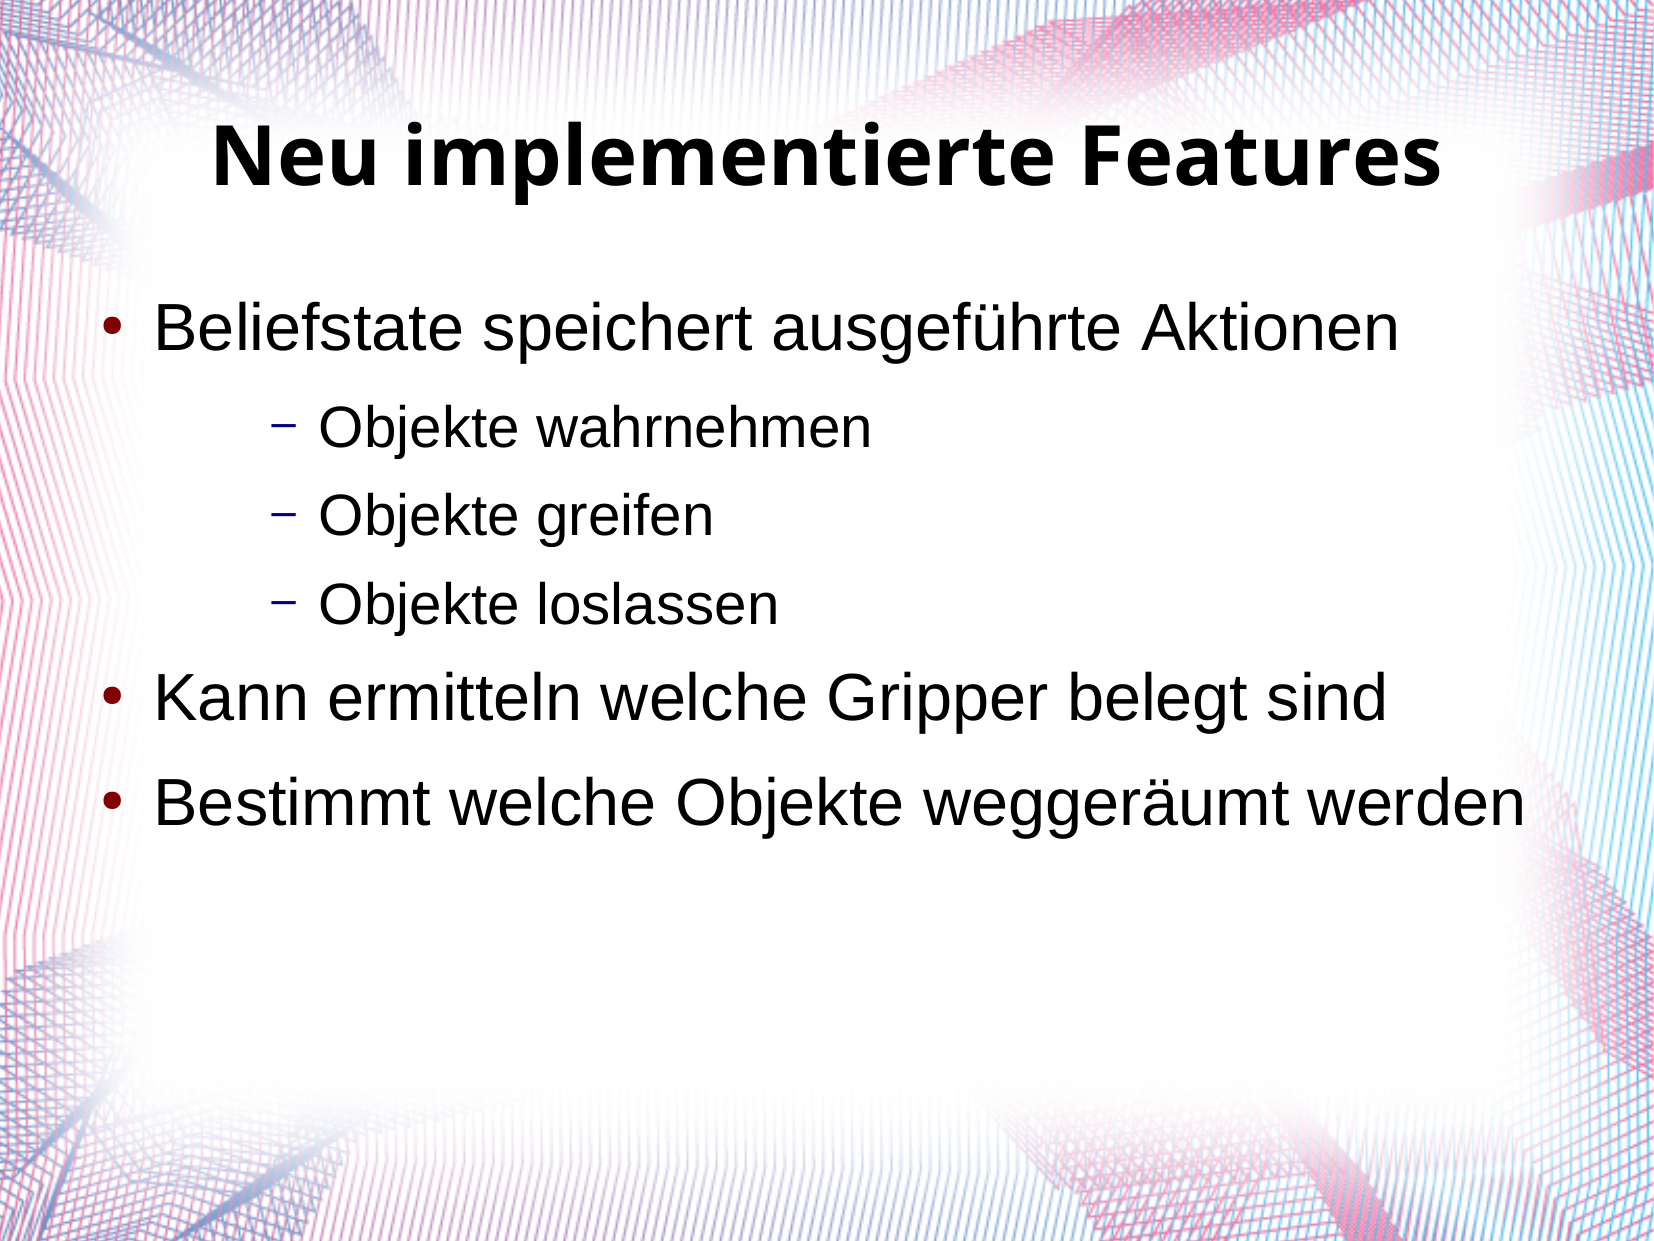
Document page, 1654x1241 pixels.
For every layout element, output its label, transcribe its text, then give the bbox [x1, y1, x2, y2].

list Beliefstate speichert ausgeführte Aktionen Objekte wahrnehmen Objekte greifen Objekte loslassen Kann ermitteln welche Gripper belegt sind Bestimmt welche Objekte weggeräumt werden [82, 290, 1571, 1109]
picture [0, 0, 1654, 1241]
title Neu implementierte Features [82, 49, 1571, 257]
